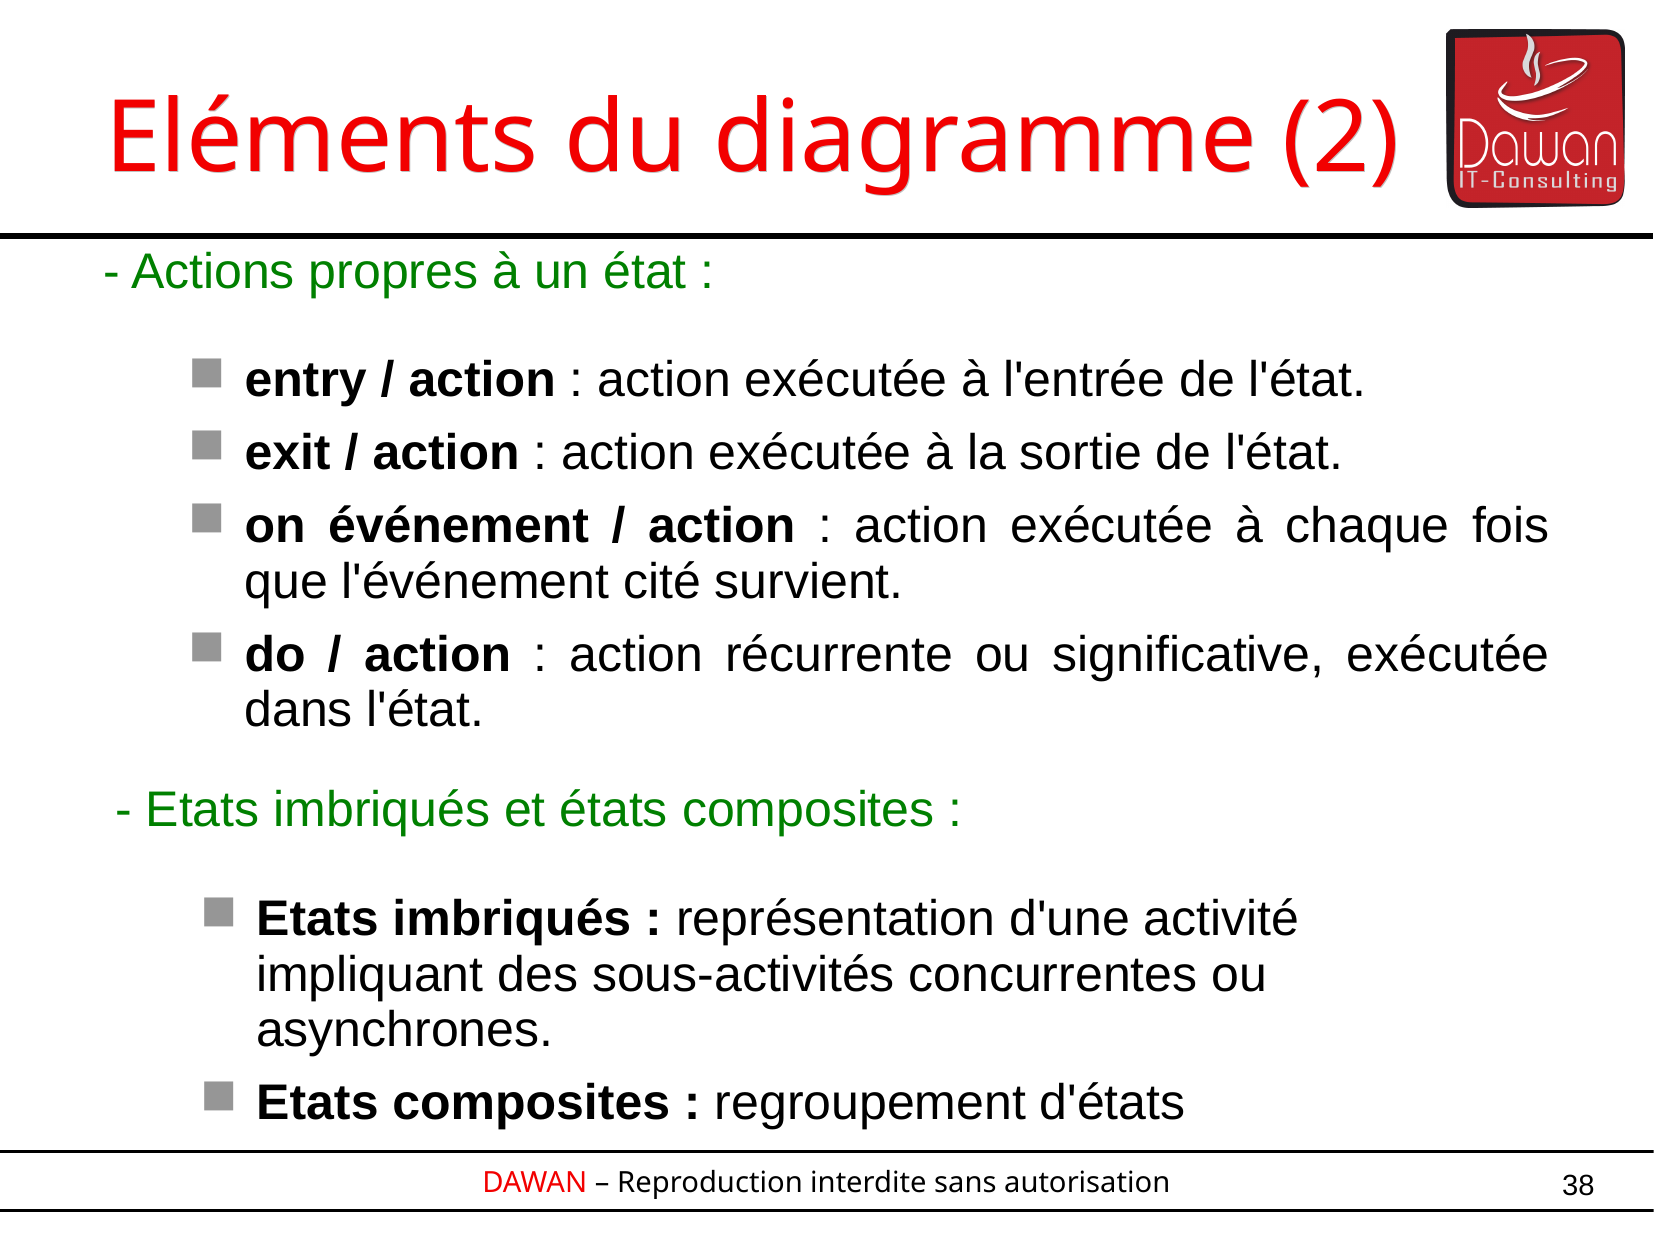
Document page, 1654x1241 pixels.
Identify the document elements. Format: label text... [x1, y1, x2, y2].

text_box - Etats imbriqués et états composites : Etats imbriqués : représentation d'une activité impliquant des sous-activités concurrentes ou asynchrones. Etats composites : regroupement d'états [100, 773, 1548, 1141]
title Eléments du diagramme (2) [59, 29, 1447, 237]
text_box - Actions propres à un état : entry / action : action exécutée à l'entrée de l'état. exit / action : action exécutée à la sortie de l'état. on événement / action : action exécutée à chaque fois que l'événement cité survient. do / action : action récurrente ou significative, exécutée dans l'état. [88, 236, 1565, 751]
picture [1447, 29, 1625, 208]
